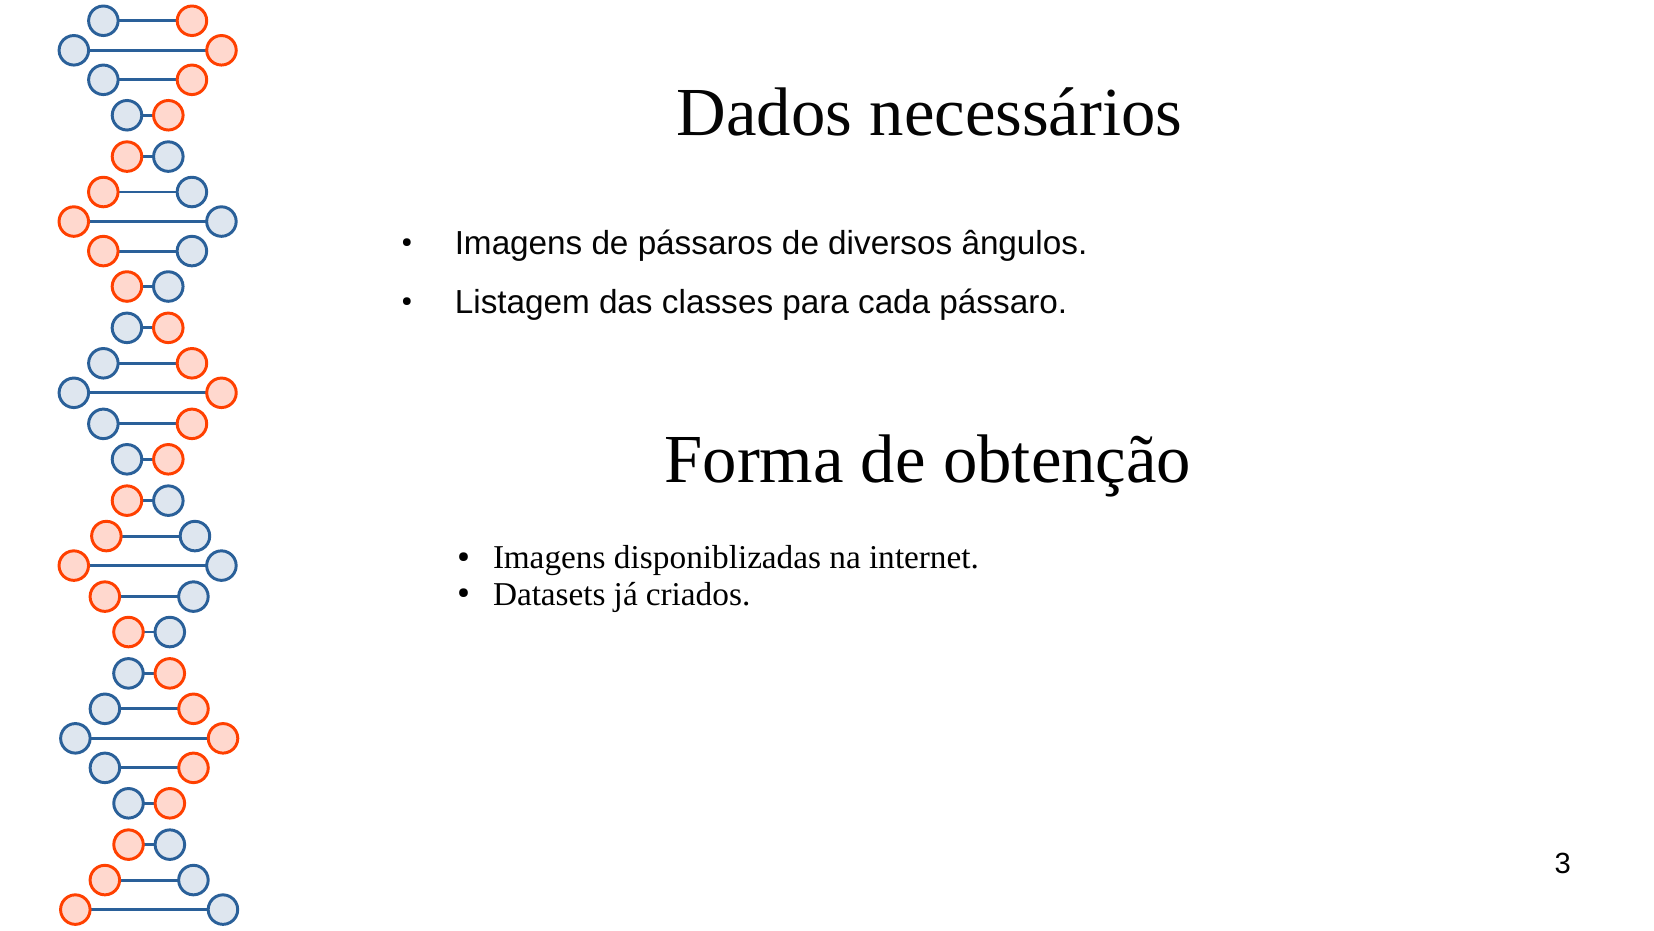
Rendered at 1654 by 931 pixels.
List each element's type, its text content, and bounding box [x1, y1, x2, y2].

text_box Imagens disponiblizadas na internet. Datasets já criados. [442, 531, 1270, 621]
title Dados necessários [265, 35, 1595, 189]
list Imagens de pássaros de diversos ângulos. Listagem das classes para cada pássaro. [383, 224, 1359, 355]
text_box Forma de obtenção [649, 413, 1211, 505]
